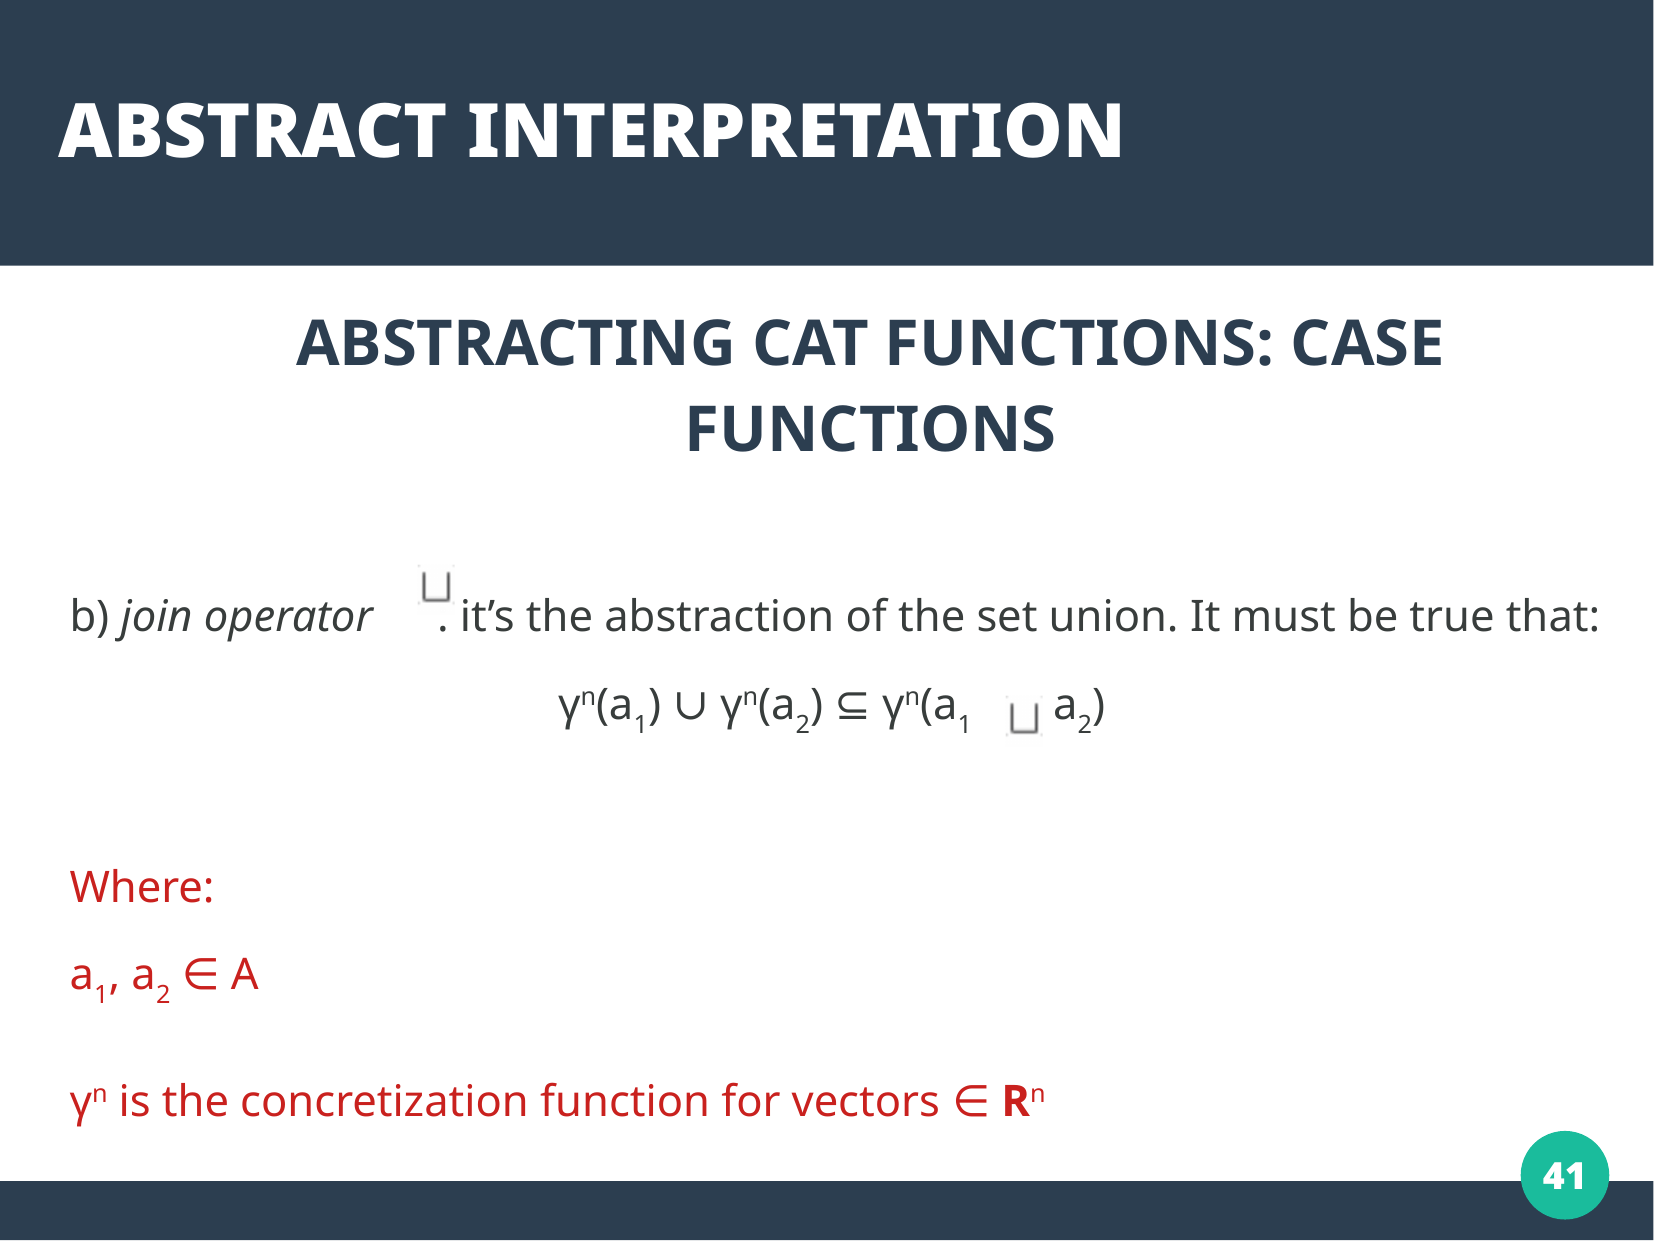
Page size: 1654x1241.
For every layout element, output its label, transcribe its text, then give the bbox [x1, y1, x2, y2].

title ABSTRACT INTERPRETATION [59, 49, 1595, 207]
picture [1005, 695, 1043, 747]
picture [417, 564, 455, 616]
list ABSTRACTING CAT FUNCTIONS: CASE FUNCTIONS b) join operator : it’s the abstraction of the set union. It must be true that: γn(a1) ∪ γn(a2) ⊆ γn(a1 a2) Where: a1, a2 ∈ A γn is the concretization function for vectors ∈ Rn [69, 298, 1606, 1156]
